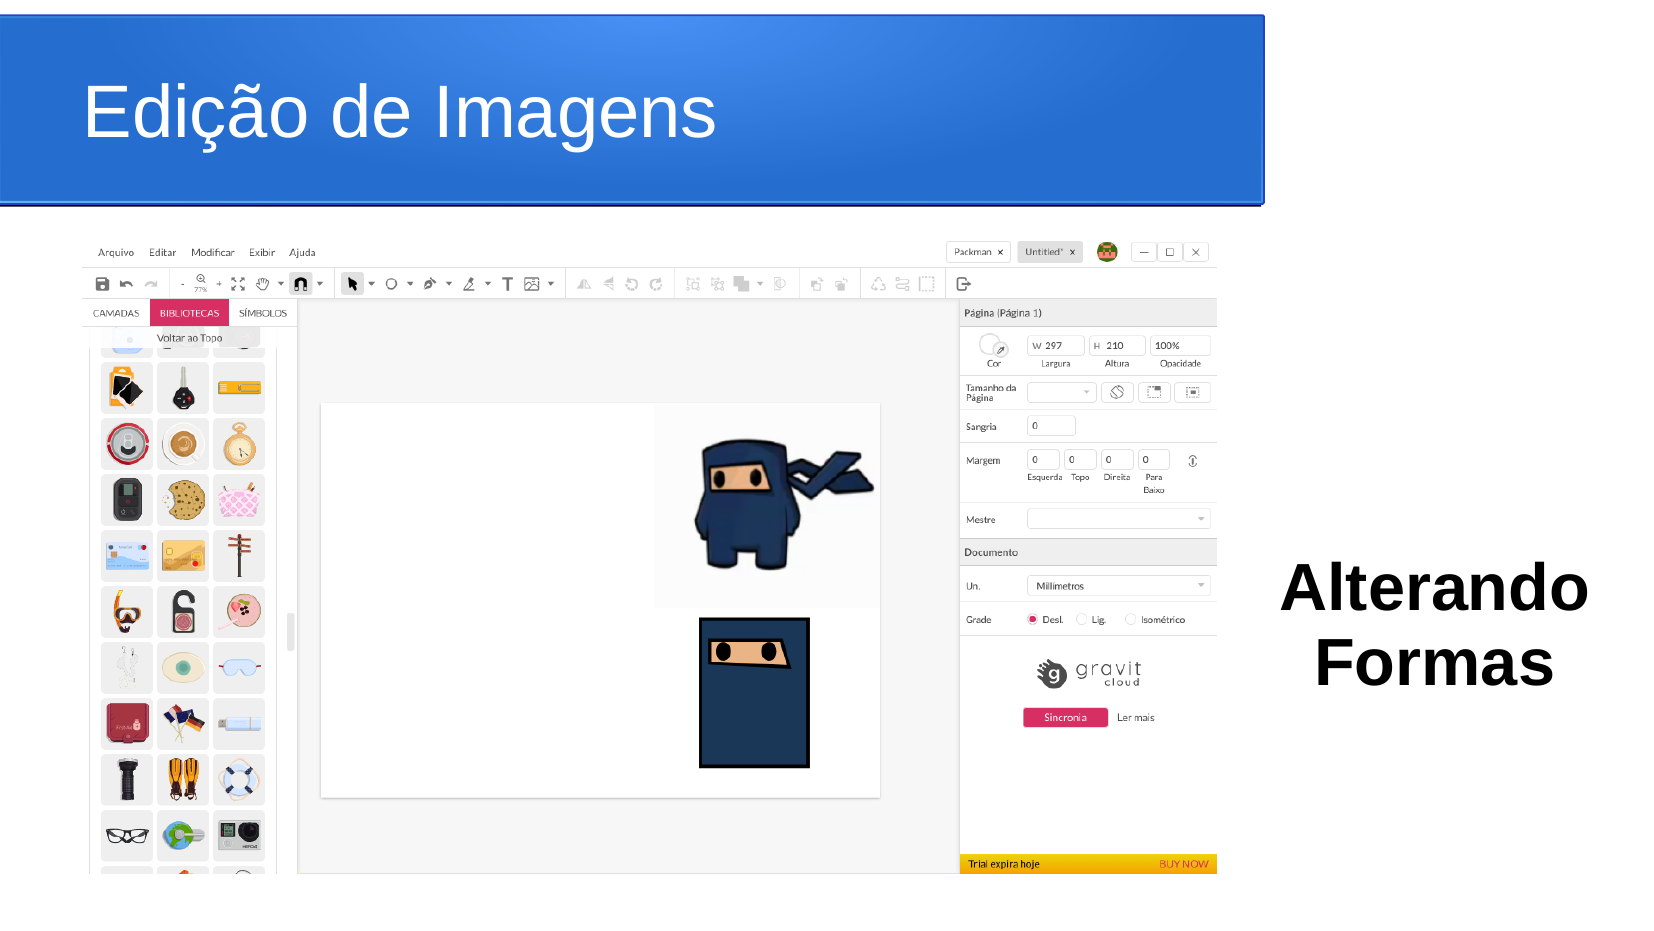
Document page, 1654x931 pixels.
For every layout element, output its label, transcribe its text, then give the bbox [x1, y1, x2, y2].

picture [82, 236, 1217, 875]
title Edição de Imagens [82, 35, 1235, 189]
subtitle Alterando Formas [1217, 513, 1654, 737]
